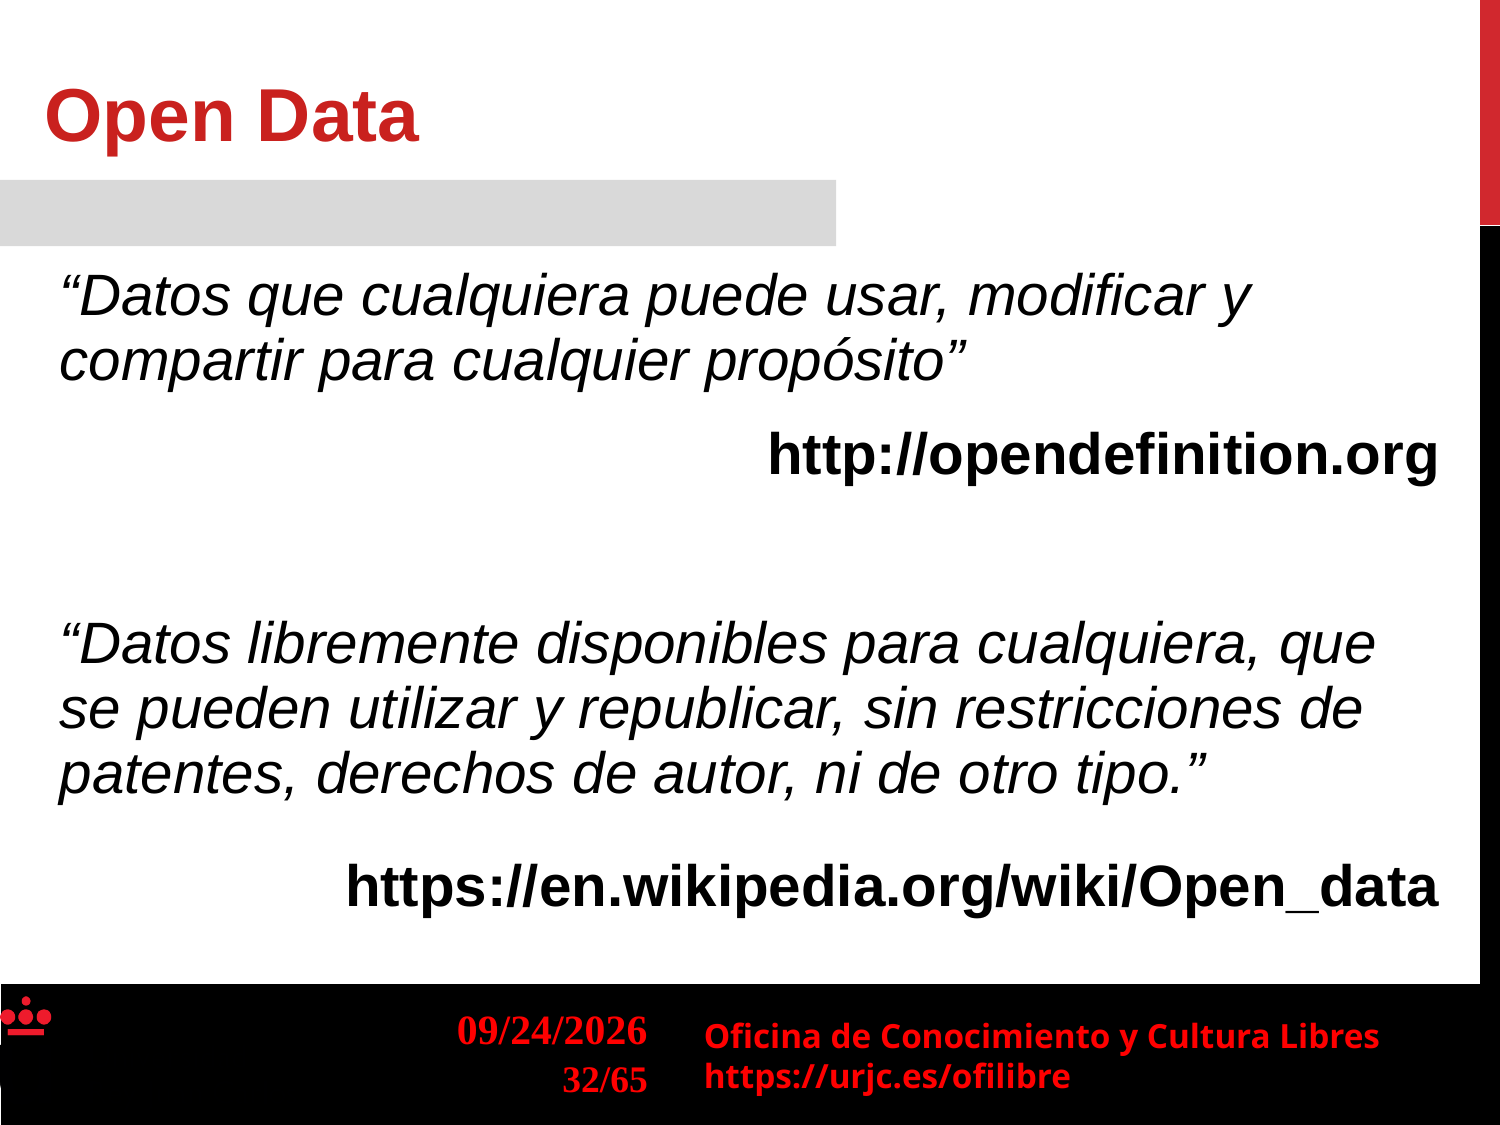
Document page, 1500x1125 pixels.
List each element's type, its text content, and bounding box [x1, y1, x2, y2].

text_box Open Data [30, 66, 1036, 249]
title [75, 15, 1425, 172]
text_box “Datos que cualquiera puede usar, modificar y compartir para cualquier propósito” http://opendefinition.org “Datos libremente disponibles para cualquiera, que se pueden utilizar y republicar, sin restricciones de patentes, derechos de autor, ni de otro tipo.” https://en.wikipedia.org/wiki/Open_data [45, 254, 1456, 926]
